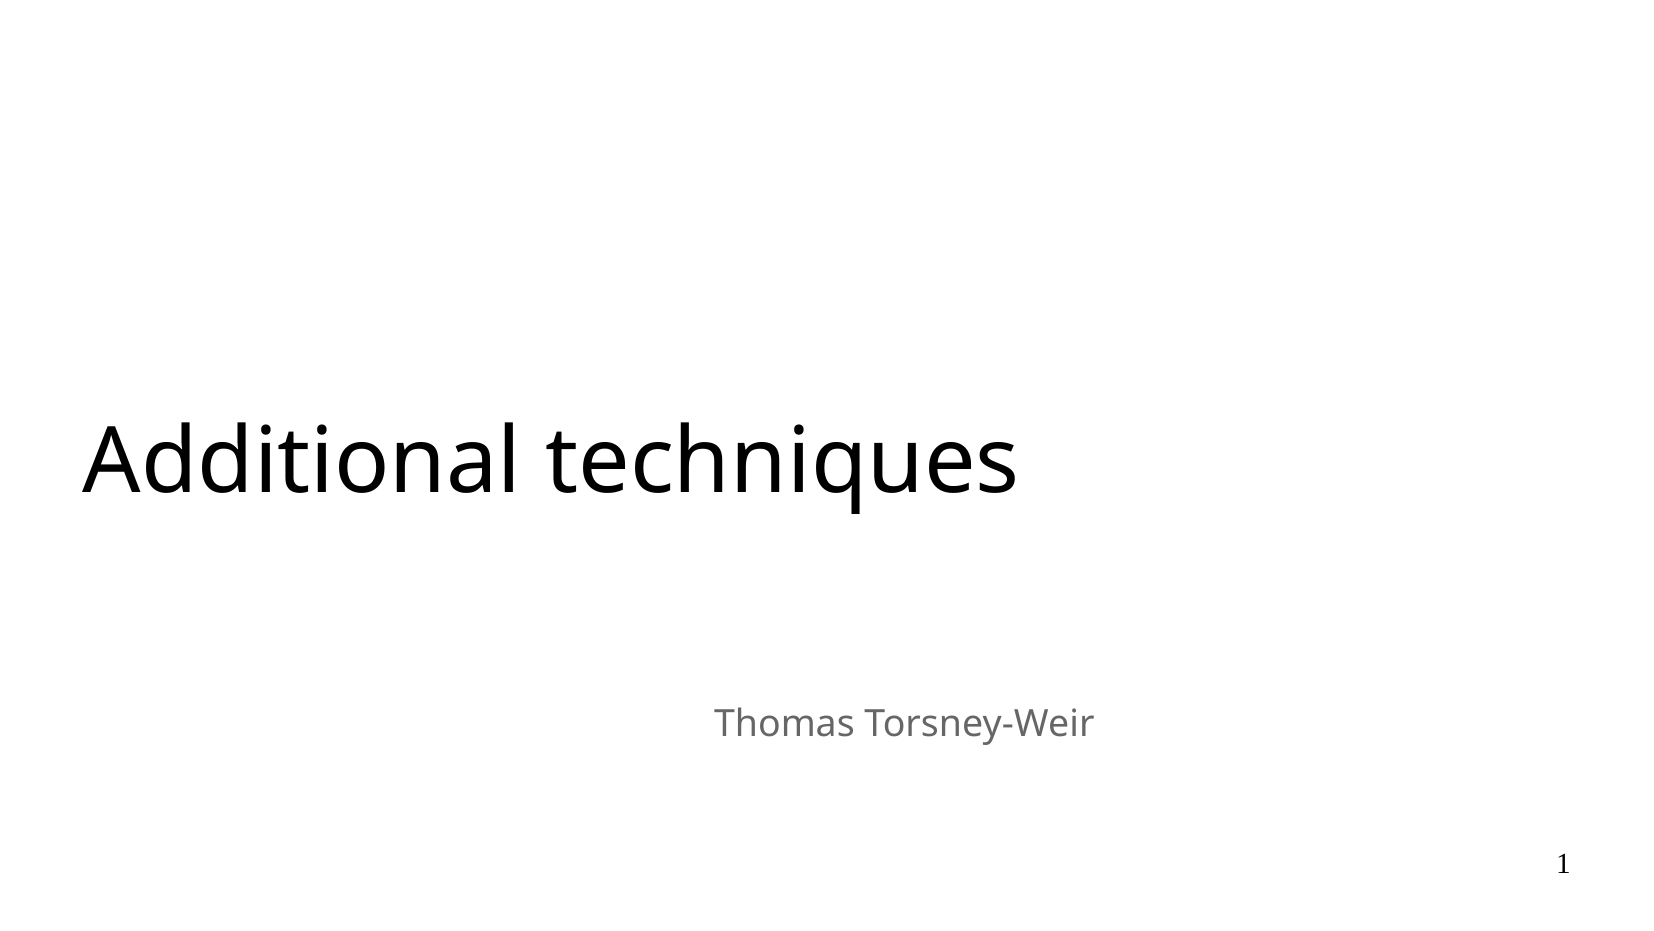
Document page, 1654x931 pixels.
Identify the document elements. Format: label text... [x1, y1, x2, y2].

title Additional techniques [82, 379, 1571, 535]
text_box Thomas Torsney-Weir [699, 689, 1570, 750]
